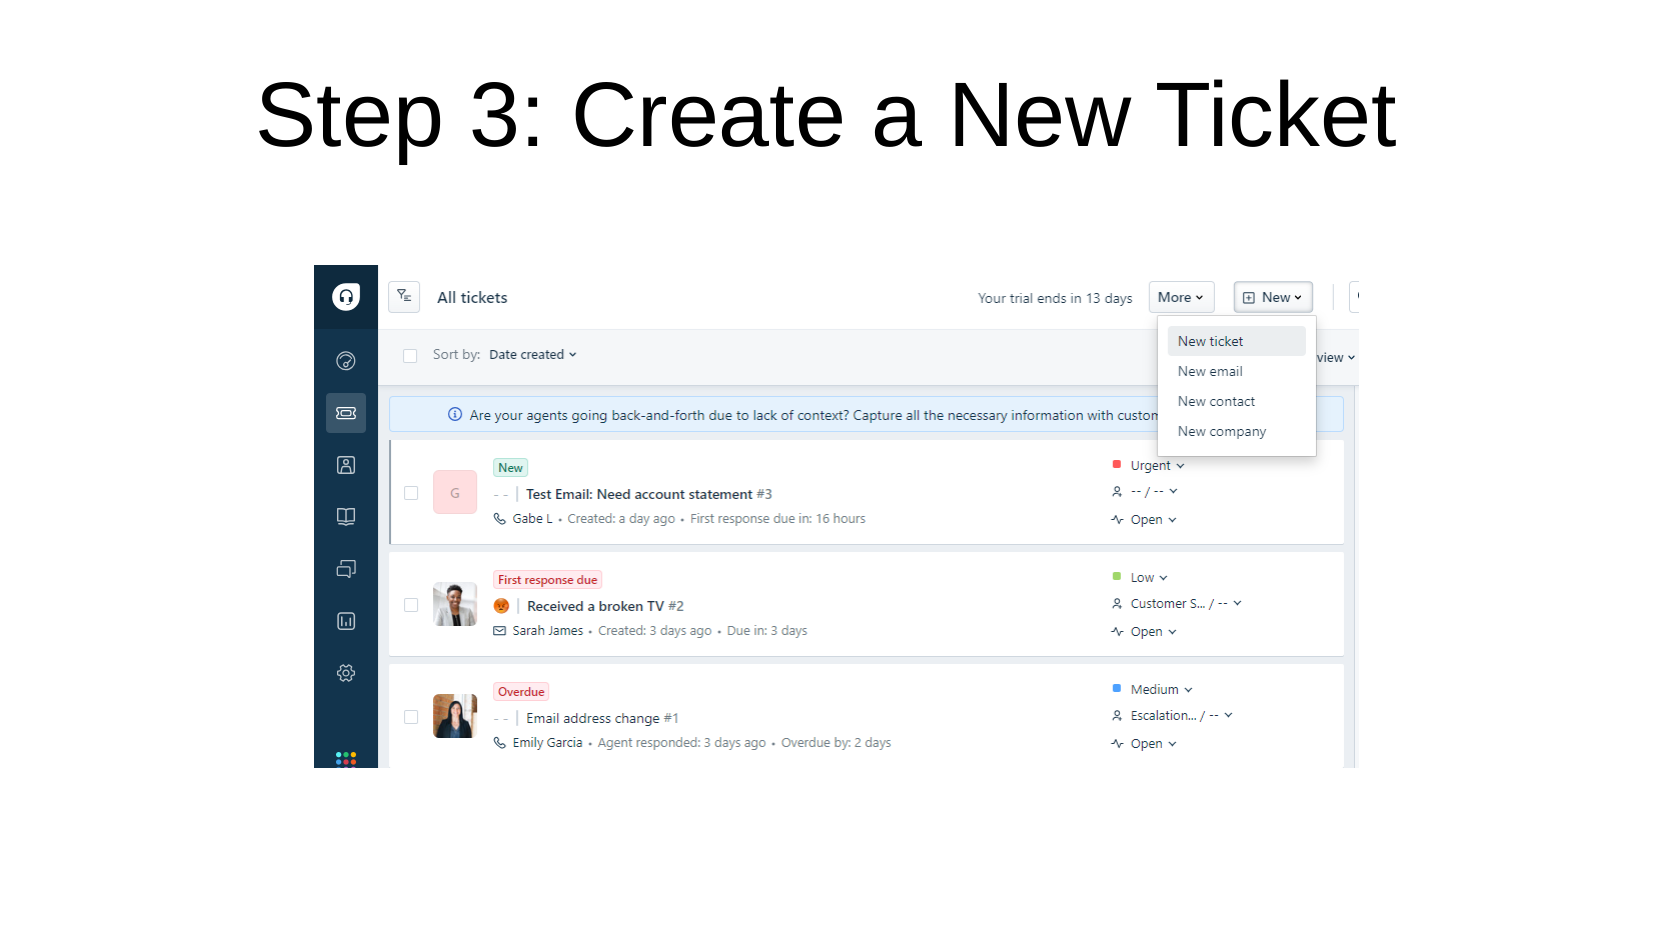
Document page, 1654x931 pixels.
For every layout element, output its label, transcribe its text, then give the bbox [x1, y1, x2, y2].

title Step 3: Create a New Ticket [82, 37, 1571, 193]
picture [314, 265, 1359, 768]
